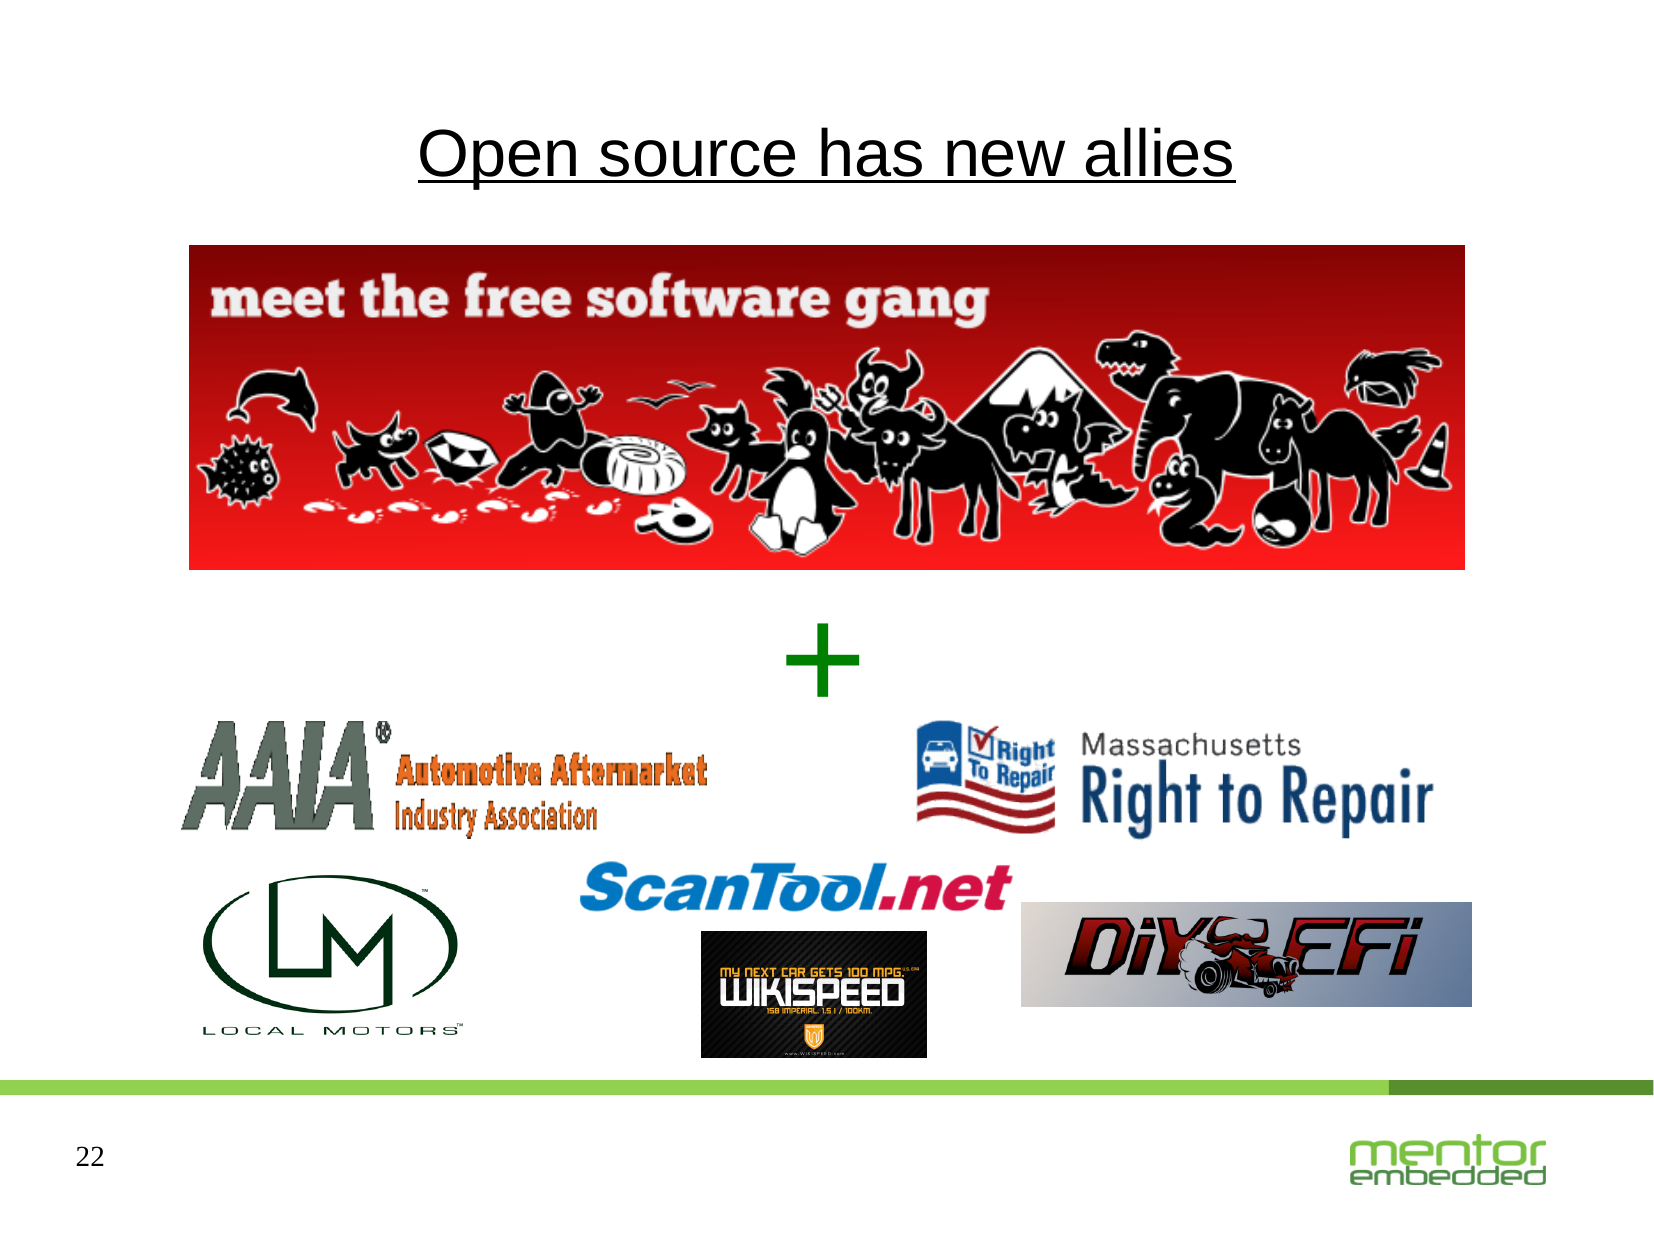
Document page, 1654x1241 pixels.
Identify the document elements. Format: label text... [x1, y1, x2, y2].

picture [181, 721, 707, 839]
picture [1350, 1134, 1546, 1185]
picture [701, 931, 927, 1058]
picture [189, 257, 1465, 570]
picture [181, 841, 482, 1067]
text_box + [765, 567, 883, 751]
title Open source has new allies [82, 49, 1571, 257]
picture [916, 719, 1436, 842]
picture [571, 856, 1472, 1007]
